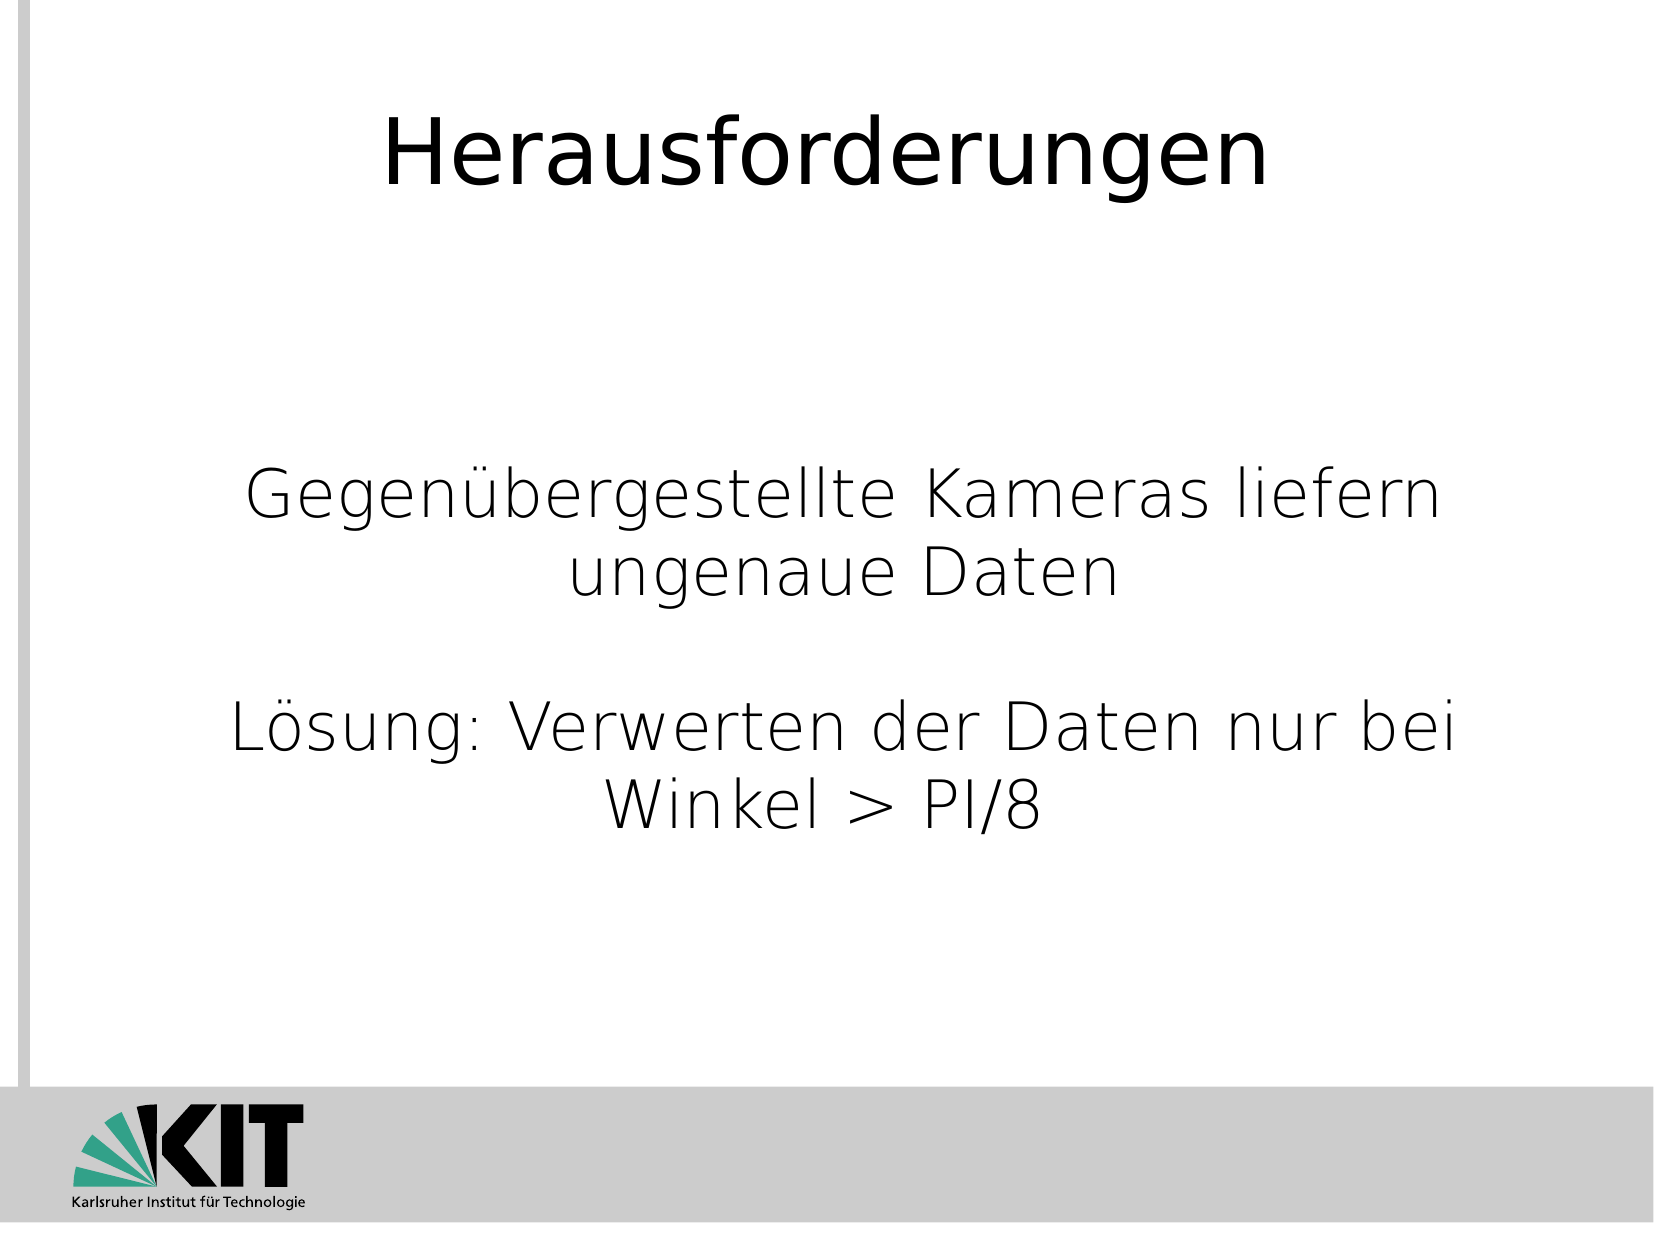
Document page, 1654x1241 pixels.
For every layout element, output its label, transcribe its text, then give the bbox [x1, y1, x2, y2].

text_box [0, 1086, 1654, 1223]
title Herausforderungen [82, 49, 1571, 257]
picture [70, 1098, 308, 1217]
subtitle Gegenübergestellte Kameras liefern ungenaue Daten Lösung: Verwerten der Daten nur bei Winkel > PI/8 [82, 290, 1571, 1010]
